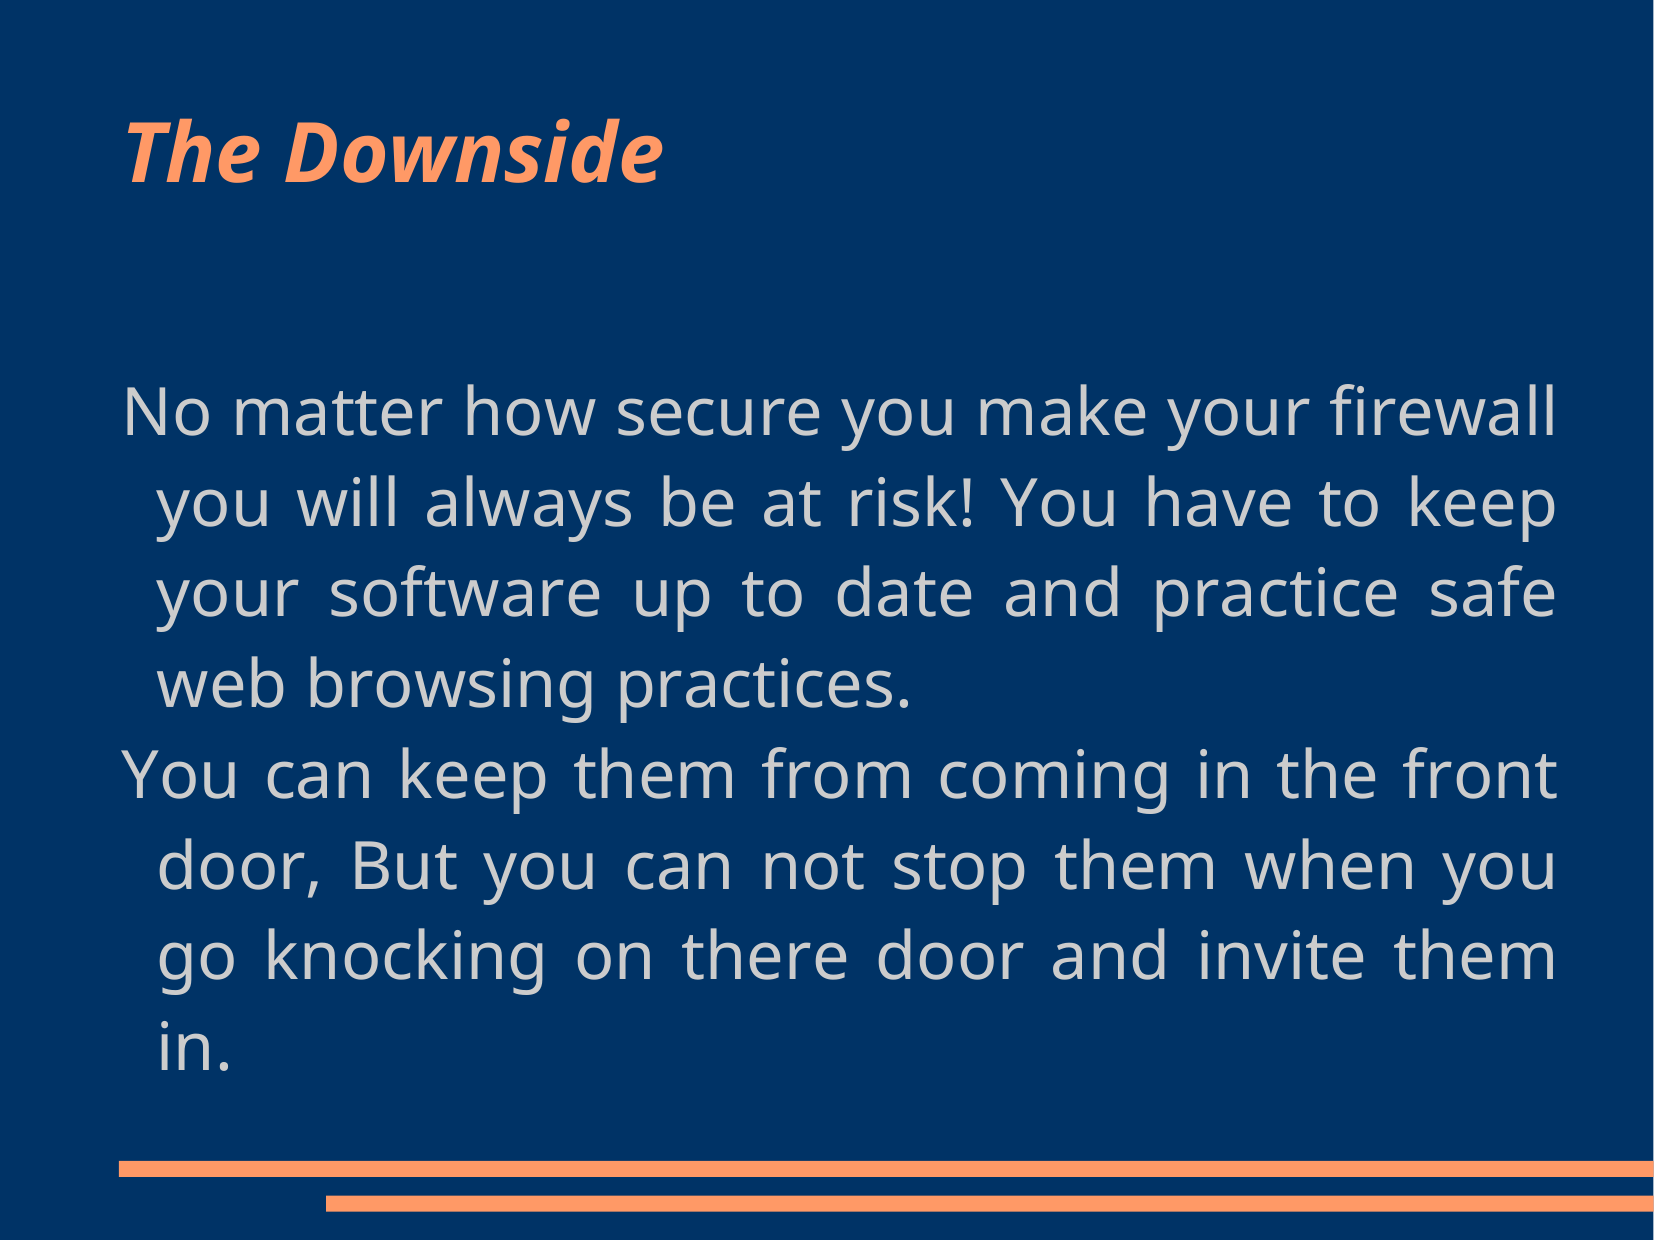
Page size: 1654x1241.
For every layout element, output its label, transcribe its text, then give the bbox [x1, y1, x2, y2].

subtitle No matter how secure you make your firewall you will always be at risk! You have to keep your software up to date and practice safe web browsing practices. You can keep them from coming in the front door, But you can not stop them when you go knocking on there door and invite them in. [121, 322, 1561, 1133]
title The Downside [121, 46, 1534, 254]
